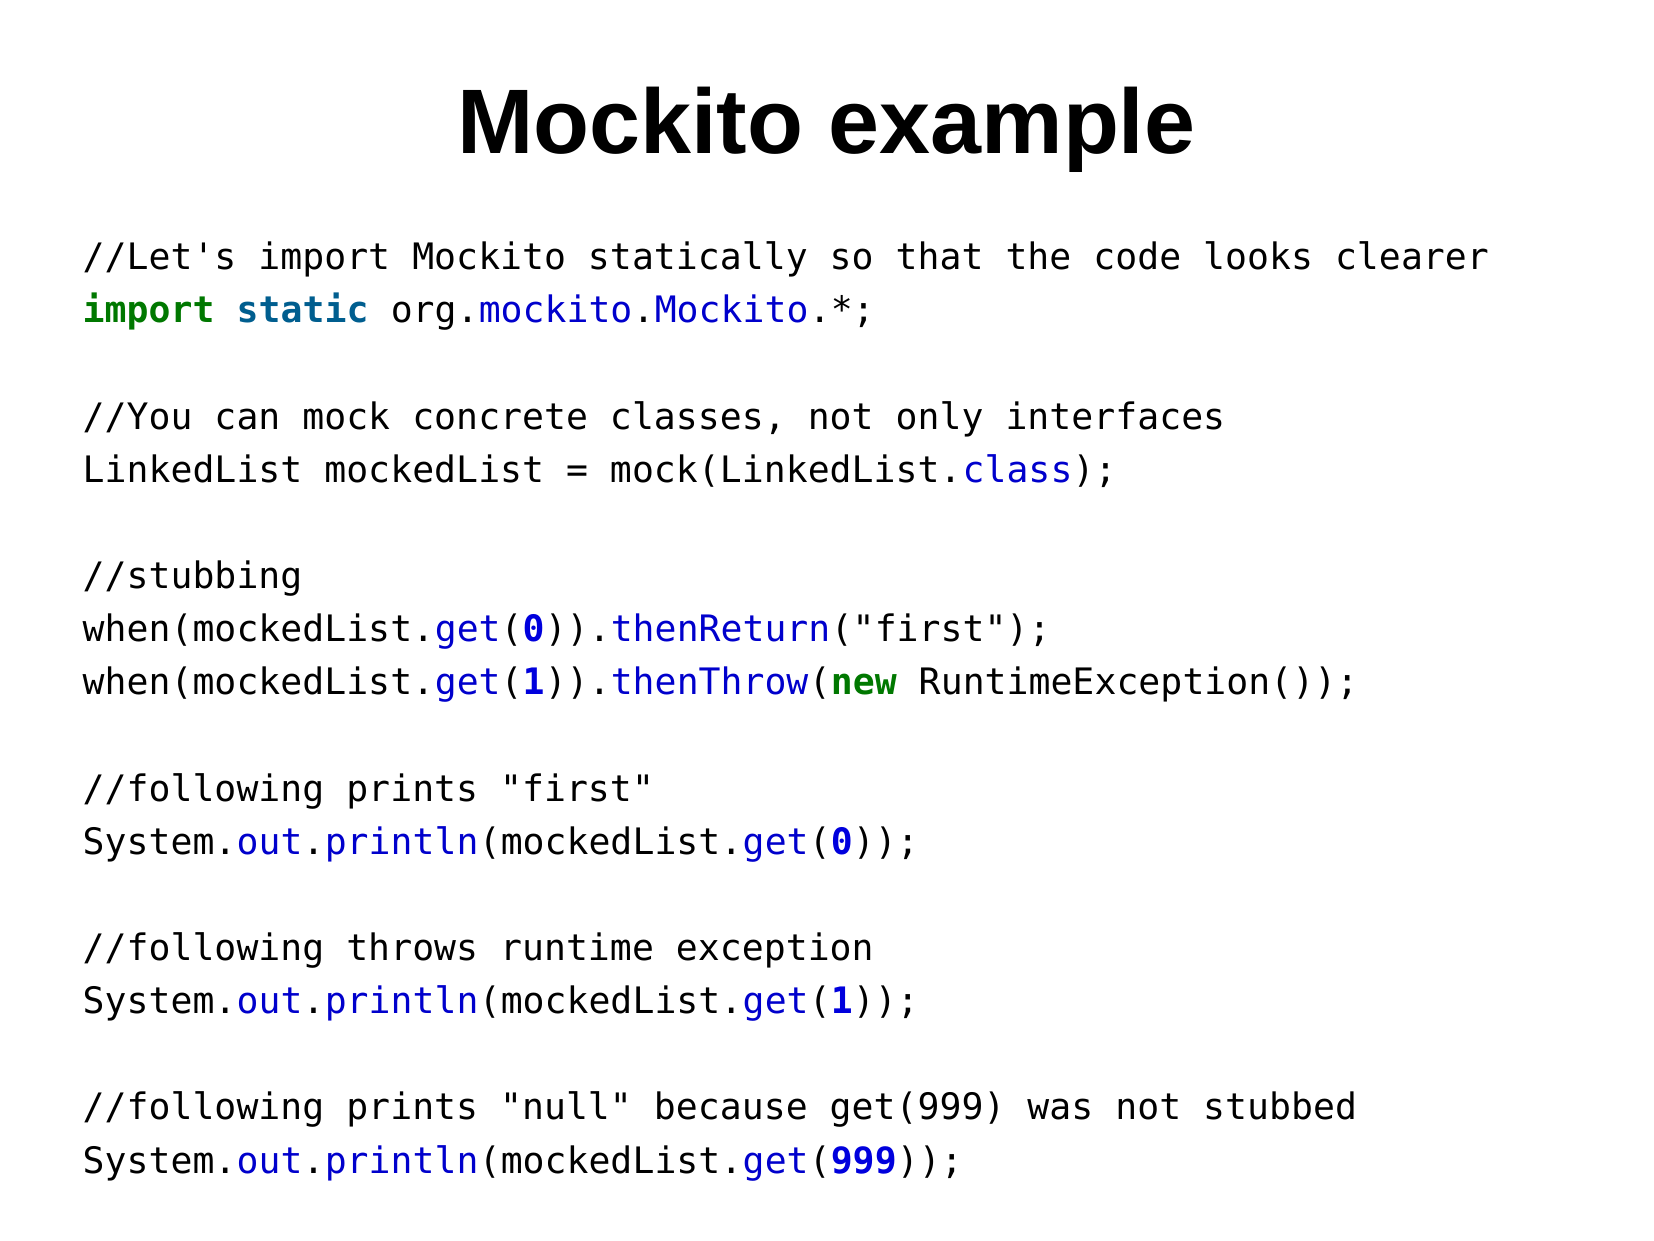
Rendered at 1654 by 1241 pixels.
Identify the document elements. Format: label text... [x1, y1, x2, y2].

title Mockito example [82, 49, 1571, 196]
list //Let's import Mockito statically so that the code looks clearer import static org.mockito.Mockito.*; //You can mock concrete classes, not only interfaces LinkedList mockedList = mock(LinkedList.class); //stubbing when(mockedList.get(0)).thenReturn("first"); when(mockedList.get(1)).thenThrow(new RuntimeException()); //following prints "first" System.out.println(mockedList.get(0)); //following throws runtime exception System.out.println(mockedList.get(1)); //following prints "null" because get(999) was not stubbed System.out.println(mockedList.get(999)); [82, 225, 1538, 1186]
